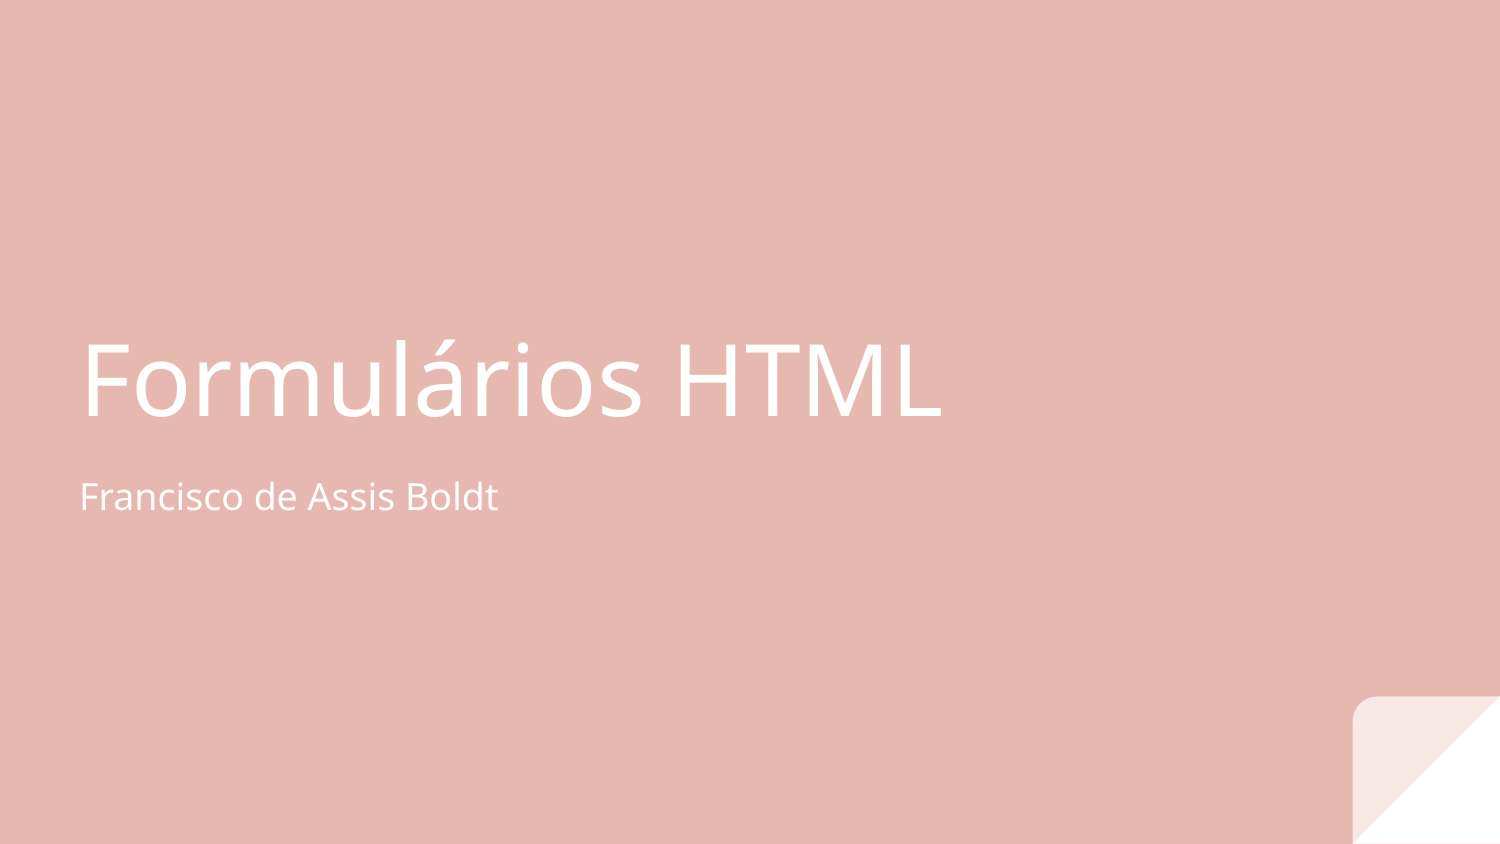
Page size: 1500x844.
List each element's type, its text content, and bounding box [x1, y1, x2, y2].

subtitle Francisco de Assis Boldt [64, 457, 1413, 529]
title Formulários HTML [64, 298, 1413, 452]
